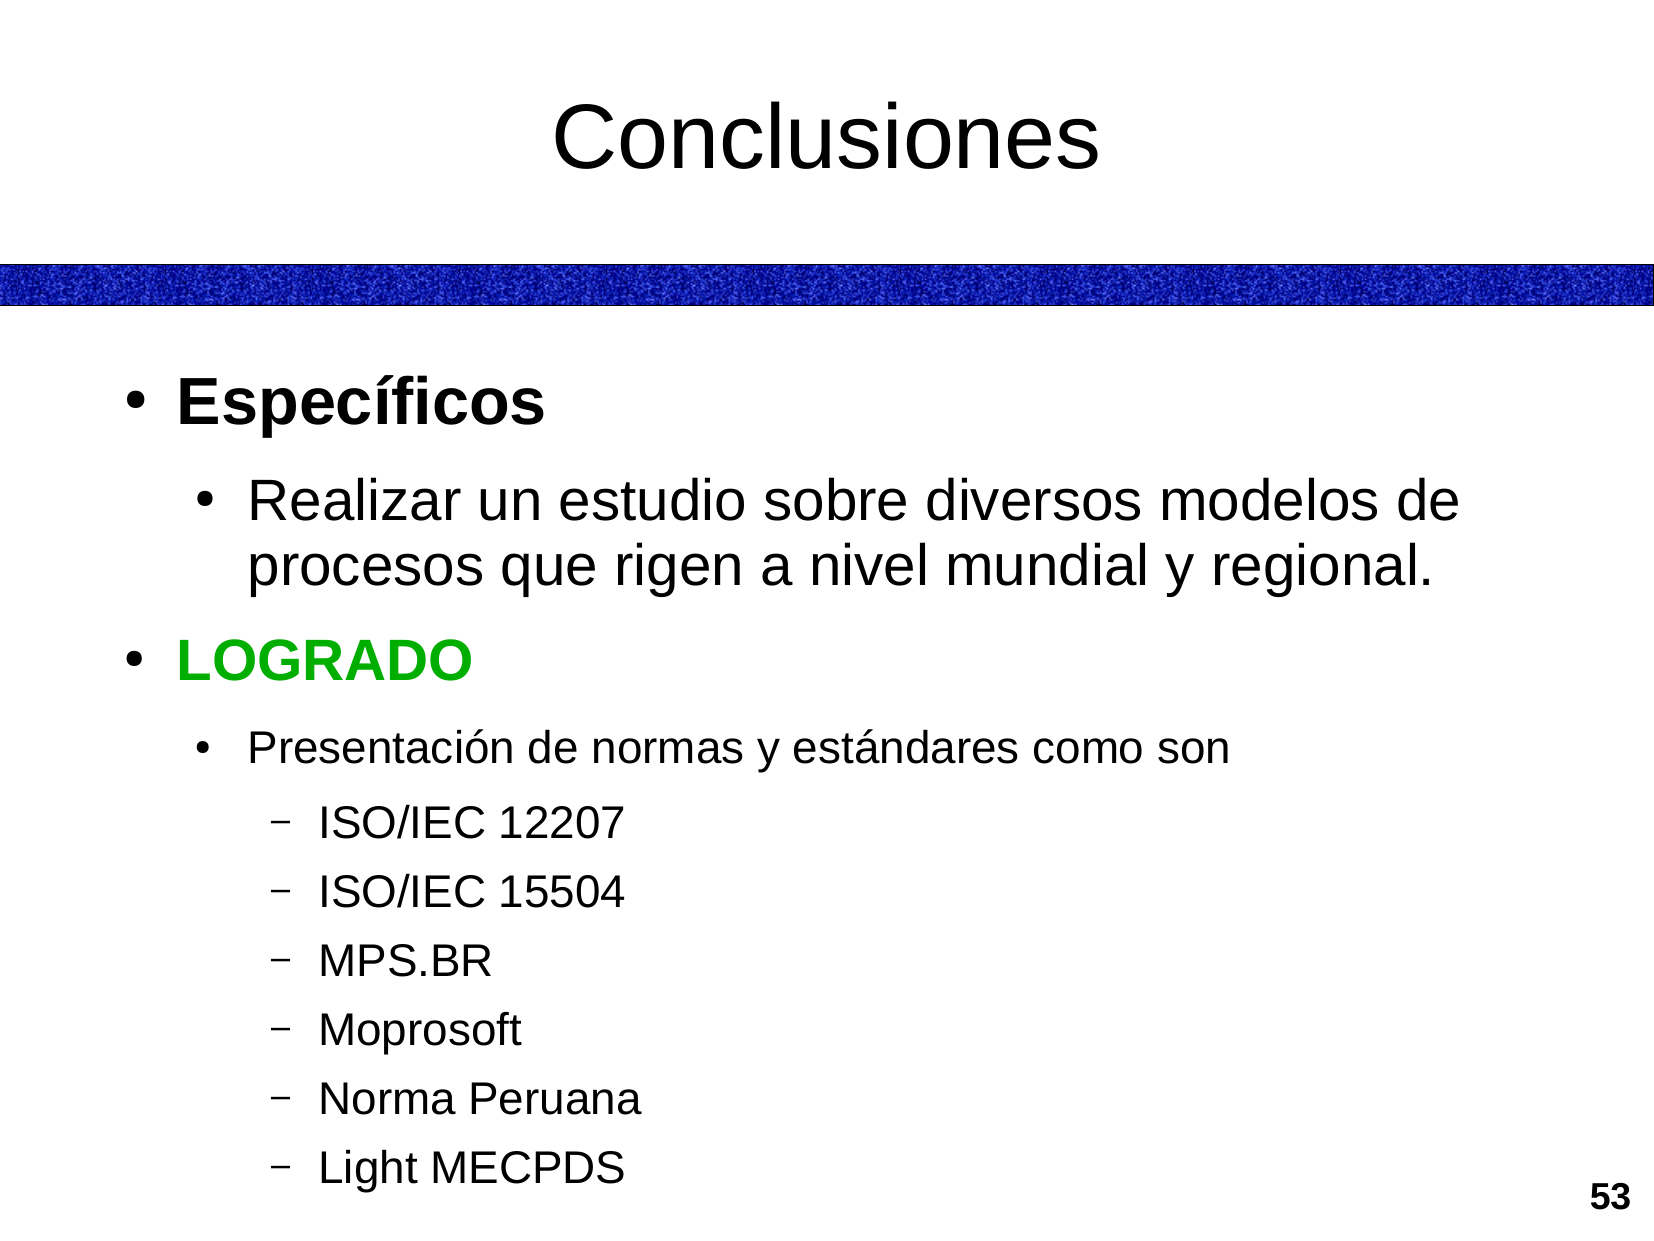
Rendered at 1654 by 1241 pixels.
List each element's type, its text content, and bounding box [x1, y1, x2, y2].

picture [0, 265, 1653, 305]
text_box <número> [1575, 1168, 1654, 1240]
list Específicos Realizar un estudio sobre diversos modelos de procesos que rigen a nivel mundial y regional. LOGRADO Presentación de normas y estándares como son ISO/IEC 12207 ISO/IEC 15504 MPS.BR Moprosoft Norma Peruana Light MECPDS [105, 363, 1553, 1193]
title Conclusiones [58, 21, 1595, 253]
